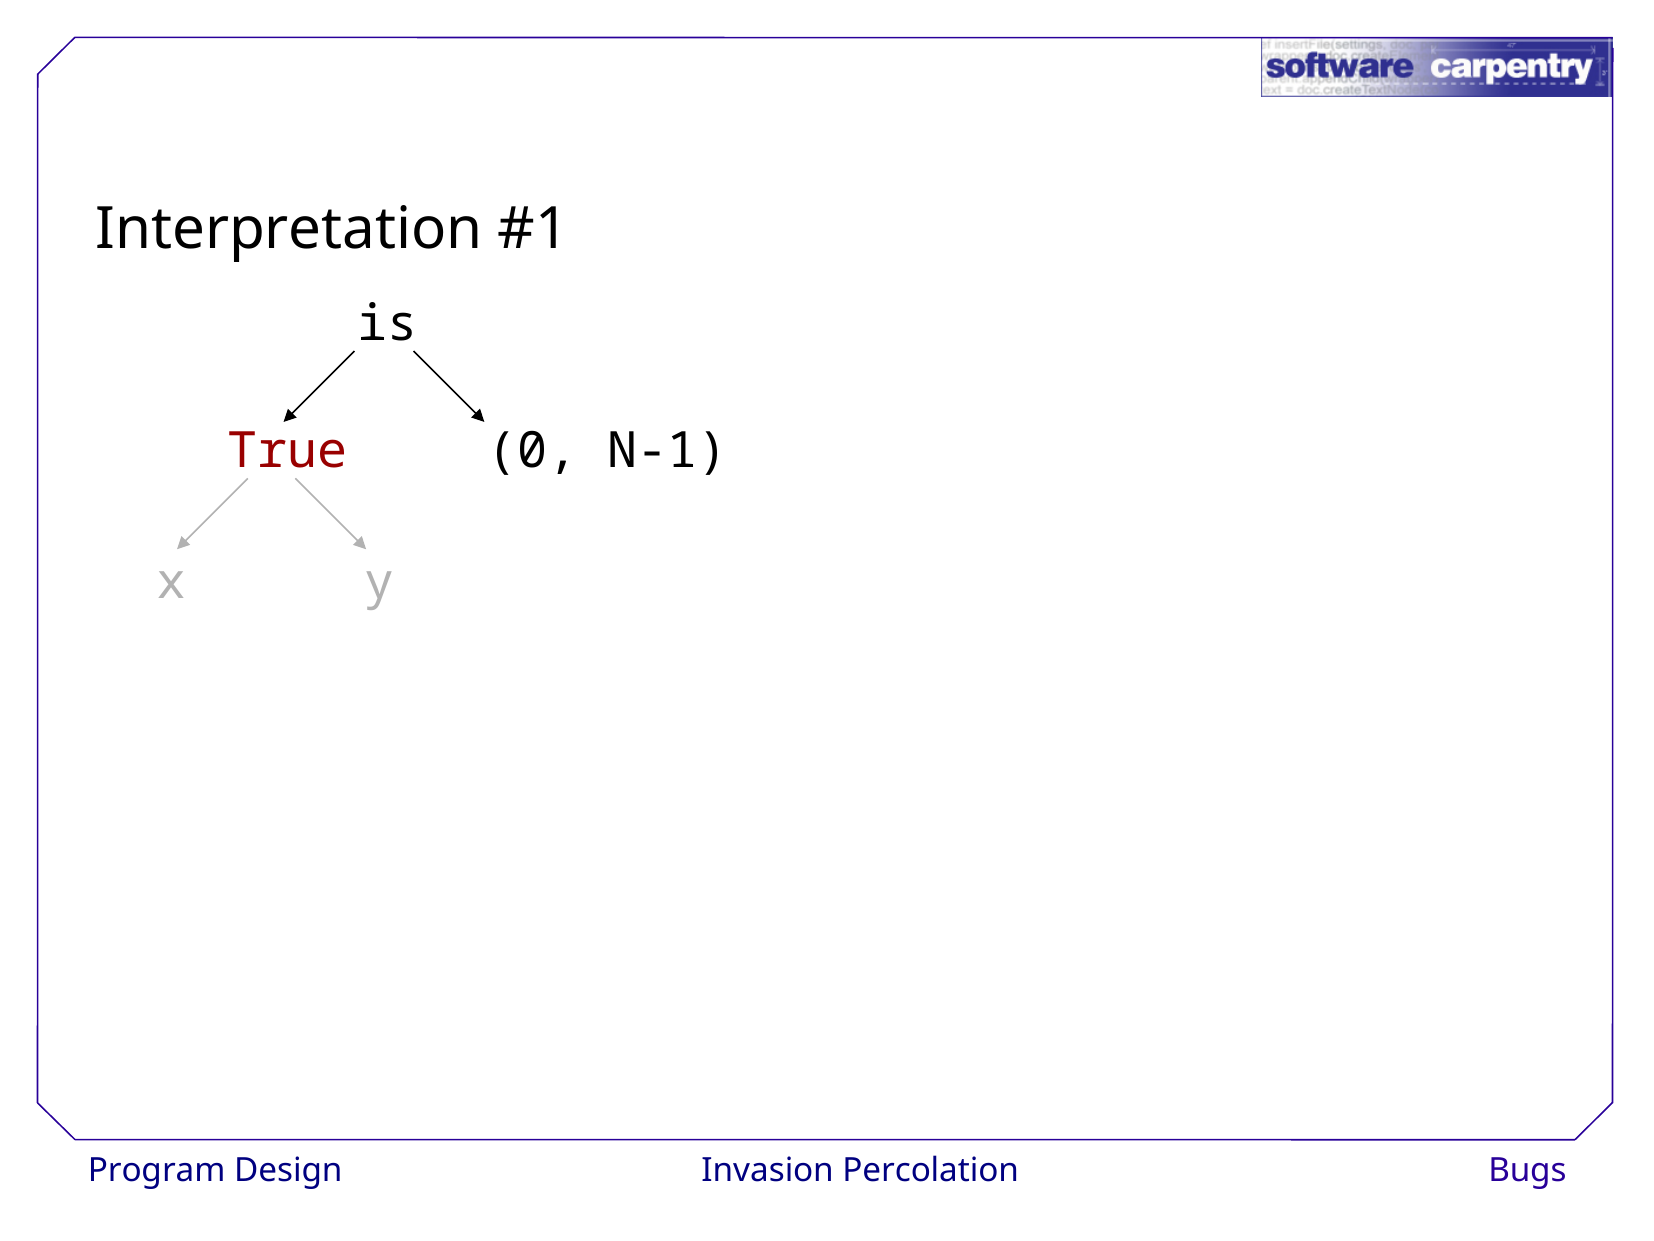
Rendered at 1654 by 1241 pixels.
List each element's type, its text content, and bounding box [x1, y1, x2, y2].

text_box (0, N-1) [472, 395, 697, 479]
text_box is [342, 268, 414, 352]
text_box x [141, 525, 194, 609]
text_box Interpretation #1 [80, 147, 734, 269]
picture [1261, 39, 1613, 97]
text_box True [212, 395, 284, 479]
text_box y [349, 525, 402, 609]
